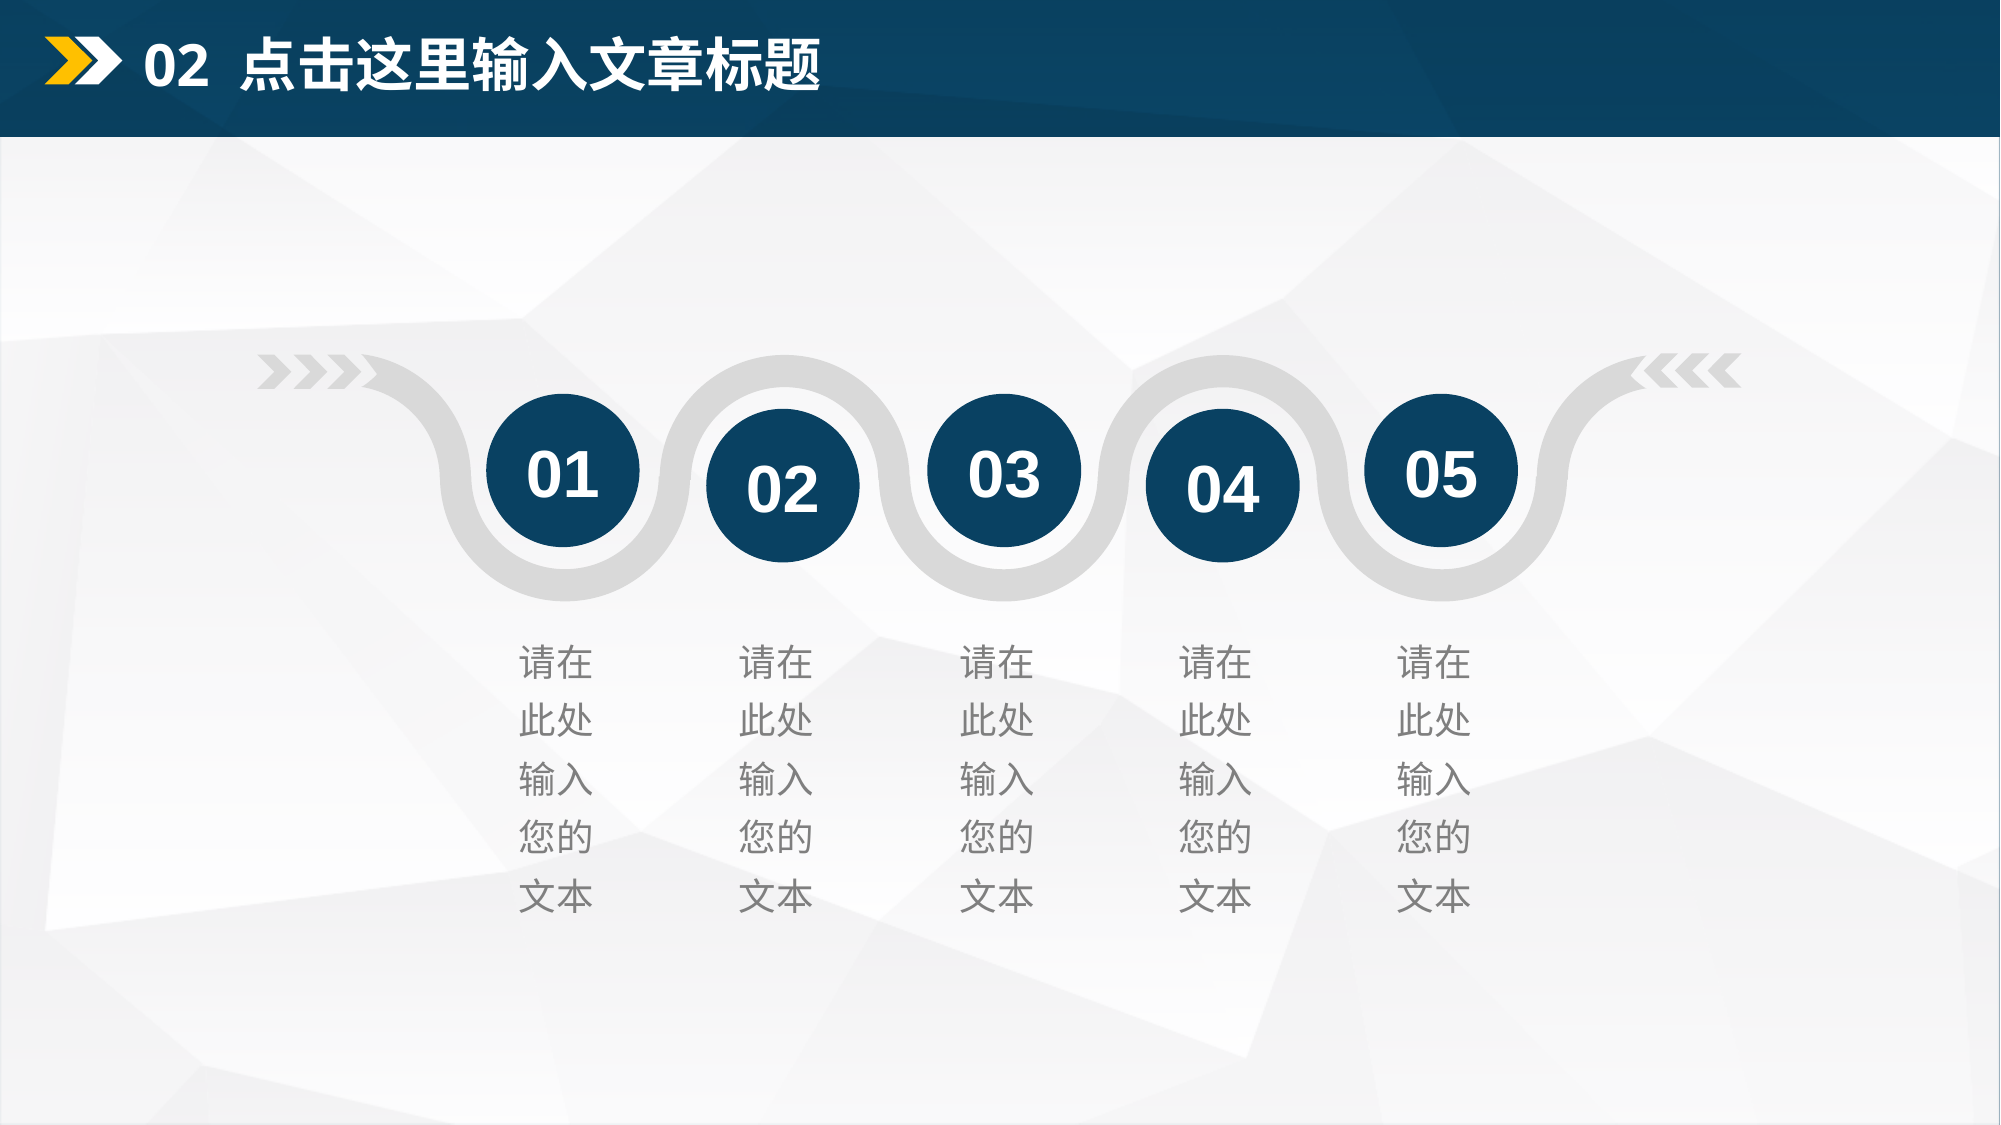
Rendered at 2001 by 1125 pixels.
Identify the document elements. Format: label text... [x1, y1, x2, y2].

text_box [1674, 353, 1710, 388]
text_box [1707, 353, 1742, 388]
text_box 请在此处输入您的文本 [723, 617, 842, 926]
text_box 03 [927, 393, 1082, 548]
text_box 请在此处输入您的文本 [1163, 617, 1282, 926]
text_box 请在此处输入您的文本 [1381, 617, 1501, 926]
picture [0, 0, 2000, 1125]
text_box [293, 354, 328, 389]
text_box 02 点击这里输入文章标题 [128, 21, 837, 106]
text_box [74, 36, 123, 85]
text_box 请在此处输入您的文本 [503, 617, 622, 926]
text_box 01 [486, 393, 640, 548]
text_box 请在此处输入您的文本 [945, 617, 1064, 926]
text_box 04 [1145, 408, 1300, 563]
text_box [327, 354, 362, 389]
text_box 02 [706, 408, 860, 563]
text_box [257, 354, 292, 389]
text_box [44, 36, 93, 85]
text_box [361, 354, 1647, 602]
text_box [1643, 353, 1679, 388]
text_box 05 [1364, 393, 1518, 548]
